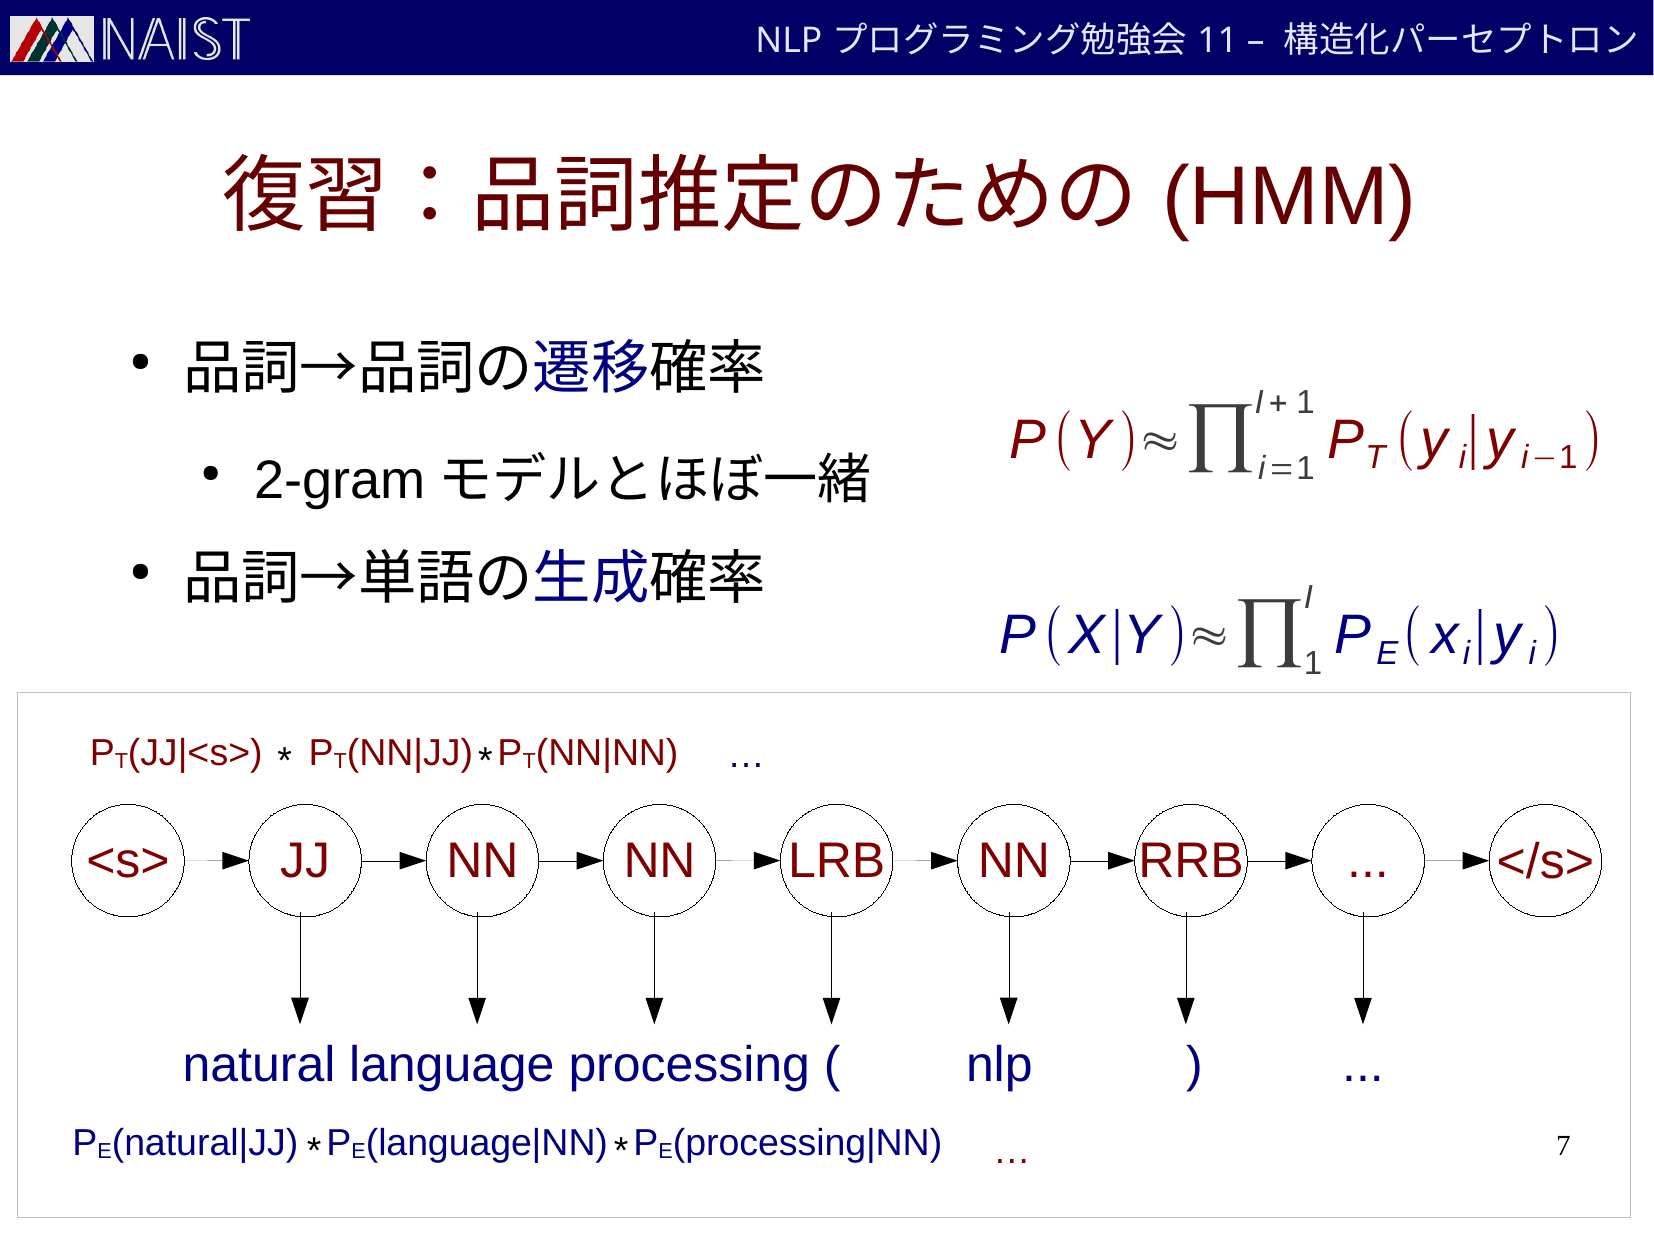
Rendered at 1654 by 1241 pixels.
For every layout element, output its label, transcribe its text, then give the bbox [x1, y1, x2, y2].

text_box PE(language|NN) [311, 1114, 618, 1184]
list 品詞→品詞の遷移確率 2-gramモデルとほぼ一緒 品詞→単語の生成確率 [112, 861, 1601, 1126]
text_box ... [1311, 804, 1425, 917]
text_box … [712, 726, 780, 784]
text_box * [463, 732, 508, 790]
title 復習：品詞推定のための(HMM) [75, 100, 1564, 277]
text_box <s> [71, 804, 185, 917]
text_box PE(processing|NN) [618, 1114, 958, 1184]
picture [10, 16, 94, 62]
text_box * [599, 1122, 644, 1179]
text_box </s> [1489, 804, 1602, 917]
text_box * [292, 1122, 337, 1179]
text_box … [978, 1122, 1046, 1179]
picture [102, 17, 251, 60]
text_box PT(NN|NN) [482, 724, 694, 794]
text_box NN [957, 804, 1071, 917]
list 品詞→品詞の遷移確率 2-gramモデルとほぼ一緒 品詞→単語の生成確率 [112, 321, 1601, 692]
text_box JJ [248, 804, 362, 917]
text_box PE(natural|JJ) [57, 1114, 311, 1184]
text_box natural language processing ( nlp ) ... [150, 1028, 1553, 1100]
text_box NN [426, 804, 539, 917]
text_box PT(NN|JJ) [293, 724, 482, 794]
text_box RRB [1134, 804, 1248, 917]
text_box * [262, 732, 307, 790]
text_box PT(JJ|<s>) [75, 724, 278, 794]
list 品詞→品詞の遷移確率 2-gramモデルとほぼ一緒 品詞→単語の生成確率 [112, 693, 1601, 861]
chart [995, 381, 1614, 488]
chart [985, 577, 1573, 683]
text_box NN [603, 804, 716, 917]
text_box LRB [780, 804, 893, 917]
